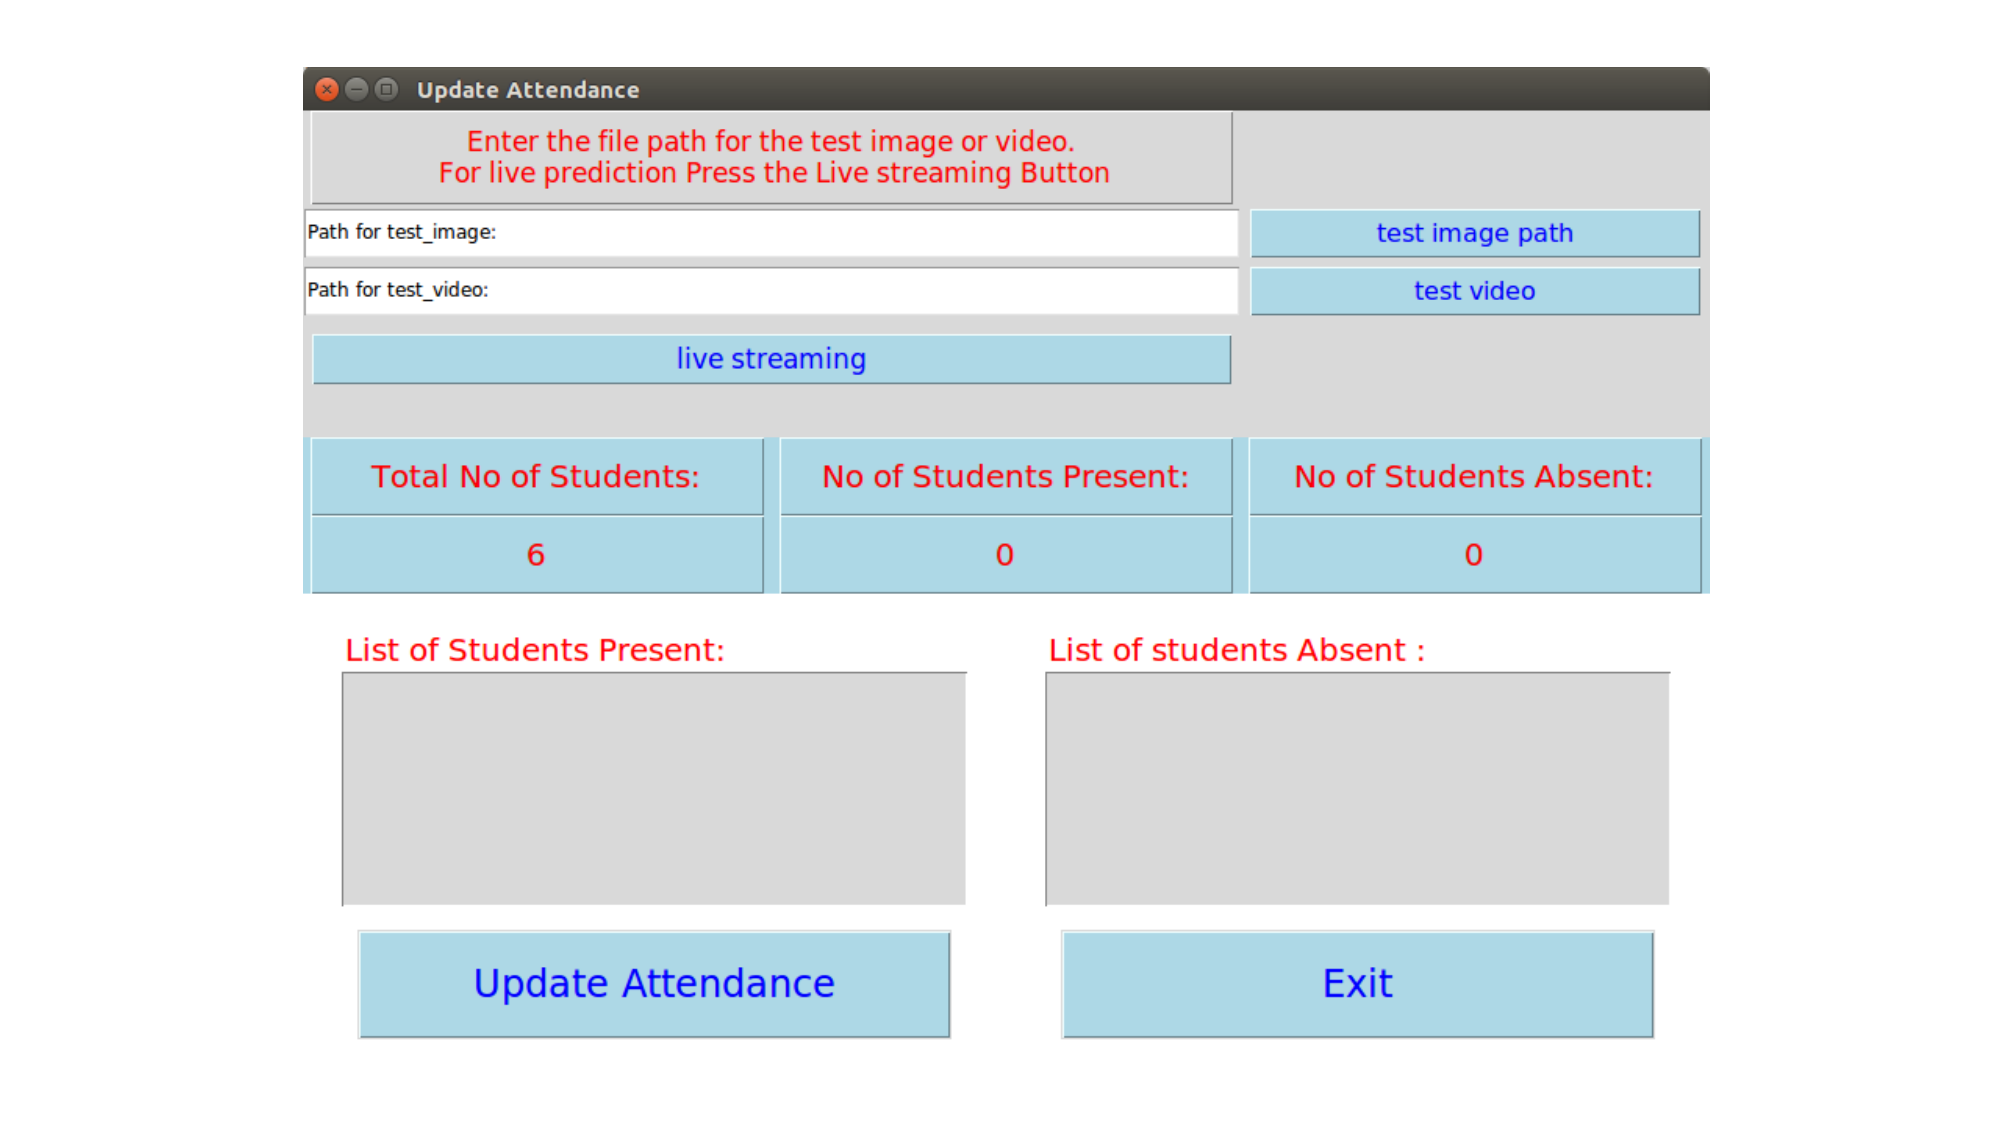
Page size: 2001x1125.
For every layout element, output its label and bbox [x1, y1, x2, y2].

picture [303, 67, 1710, 1063]
